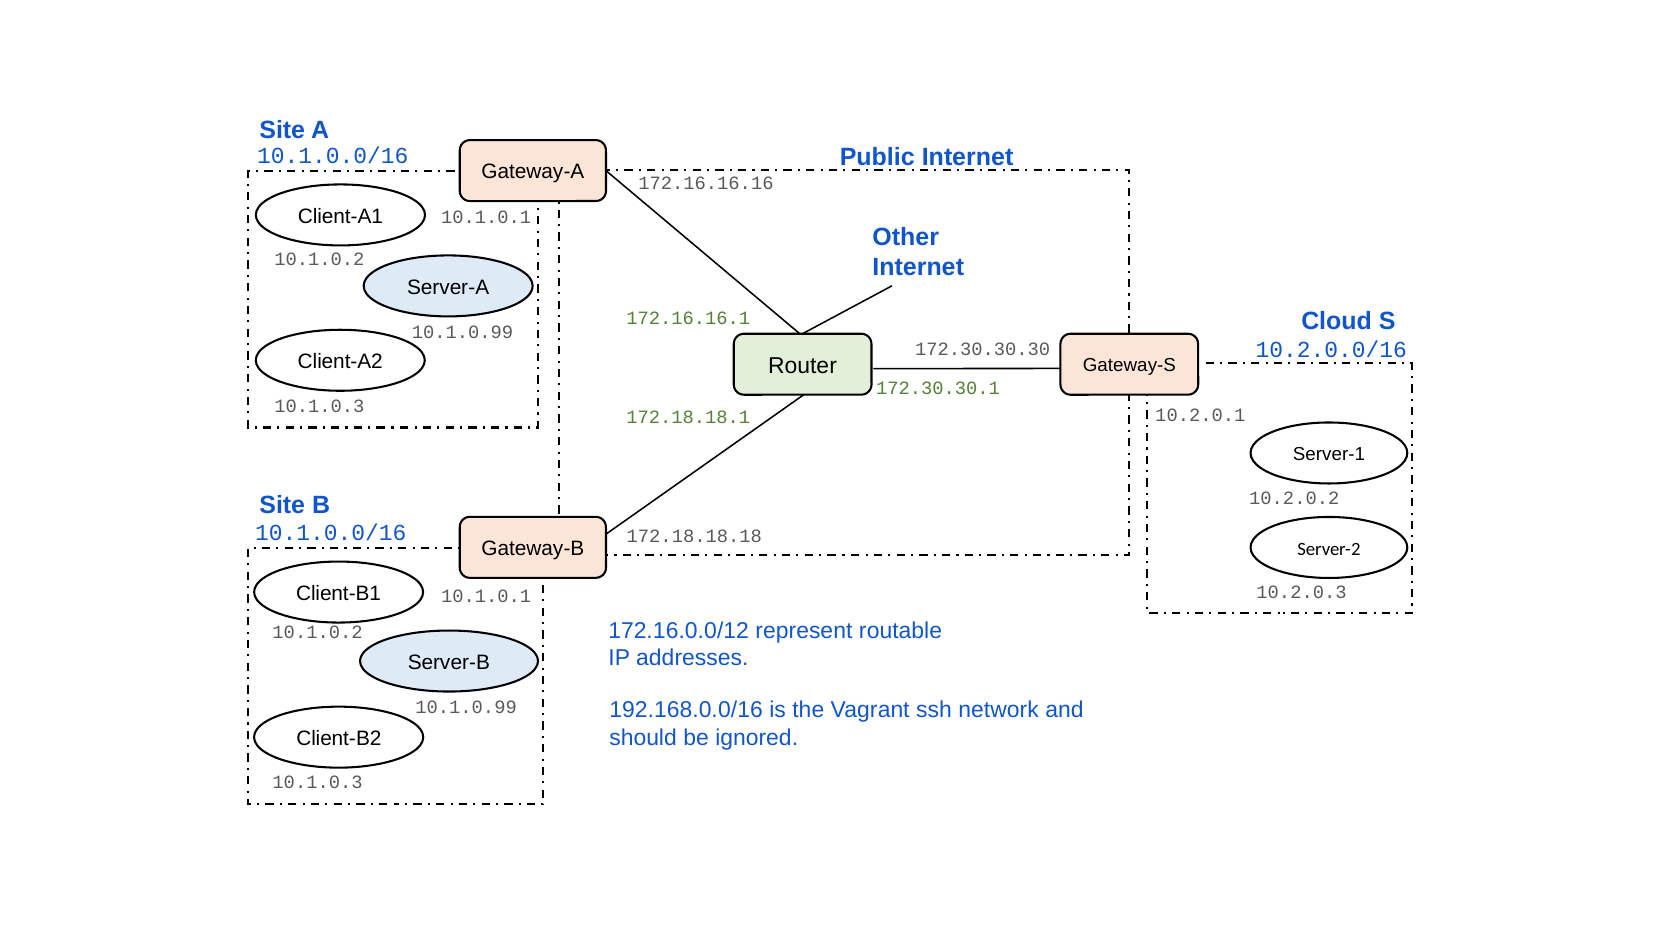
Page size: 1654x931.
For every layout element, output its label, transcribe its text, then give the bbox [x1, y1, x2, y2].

text_box Site A [244, 106, 393, 143]
text_box 10.1.0.1 [425, 576, 554, 614]
text_box 10.2.0.2 [1234, 478, 1413, 516]
text_box 172.18.18.1 [611, 397, 769, 434]
text_box 10.1.0.0/16 [240, 509, 441, 554]
text_box 172.16.16.16 [623, 162, 793, 200]
text_box Client-B1 [254, 561, 424, 618]
text_box 10.1.0.0/16 [242, 133, 443, 177]
text_box 172.30.30.30 [900, 329, 1070, 364]
text_box Cloud S [1286, 297, 1435, 334]
text_box 192.168.0.0/16 is the Vagrant ssh network and should be ignored. [594, 687, 1110, 761]
text_box Server-1 [1250, 422, 1408, 478]
text_box Gateway-B [459, 516, 607, 578]
text_box 10.2.0.0/16 [1181, 326, 1422, 376]
text_box Server-2 [1250, 516, 1408, 572]
text_box Site B [244, 481, 393, 519]
text_box Client-A2 [255, 329, 425, 386]
text_box 10.1.0.1 [425, 197, 554, 235]
text_box 10.1.0.2 [257, 611, 385, 649]
text_box 172.16.0.0/12 represent routable IP addresses. [593, 607, 979, 700]
text_box Other Internet [857, 212, 1016, 286]
text_box 10.1.0.3 [259, 385, 387, 423]
text_box 10.1.0.99 [396, 312, 544, 349]
text_box Server-A [363, 255, 533, 312]
text_box 172.30.30.1 [861, 368, 1031, 406]
text_box 10.1.0.99 [400, 687, 547, 725]
text_box 10.1.0.3 [257, 762, 385, 800]
text_box Gateway-A [459, 140, 607, 202]
text_box 10.1.0.2 [259, 238, 387, 276]
text_box Server-B [360, 630, 539, 687]
text_box Client-B2 [254, 706, 424, 763]
text_box 172.18.18.18 [611, 516, 781, 554]
text_box Gateway-S [1060, 333, 1199, 395]
text_box 10.2.0.3 [1241, 572, 1436, 617]
text_box 172.16.16.1 [611, 298, 781, 336]
text_box Public Internet [824, 133, 1085, 170]
text_box Client-A1 [255, 184, 425, 241]
text_box Router [733, 333, 872, 395]
text_box 10.2.0.1 [1140, 394, 1319, 432]
